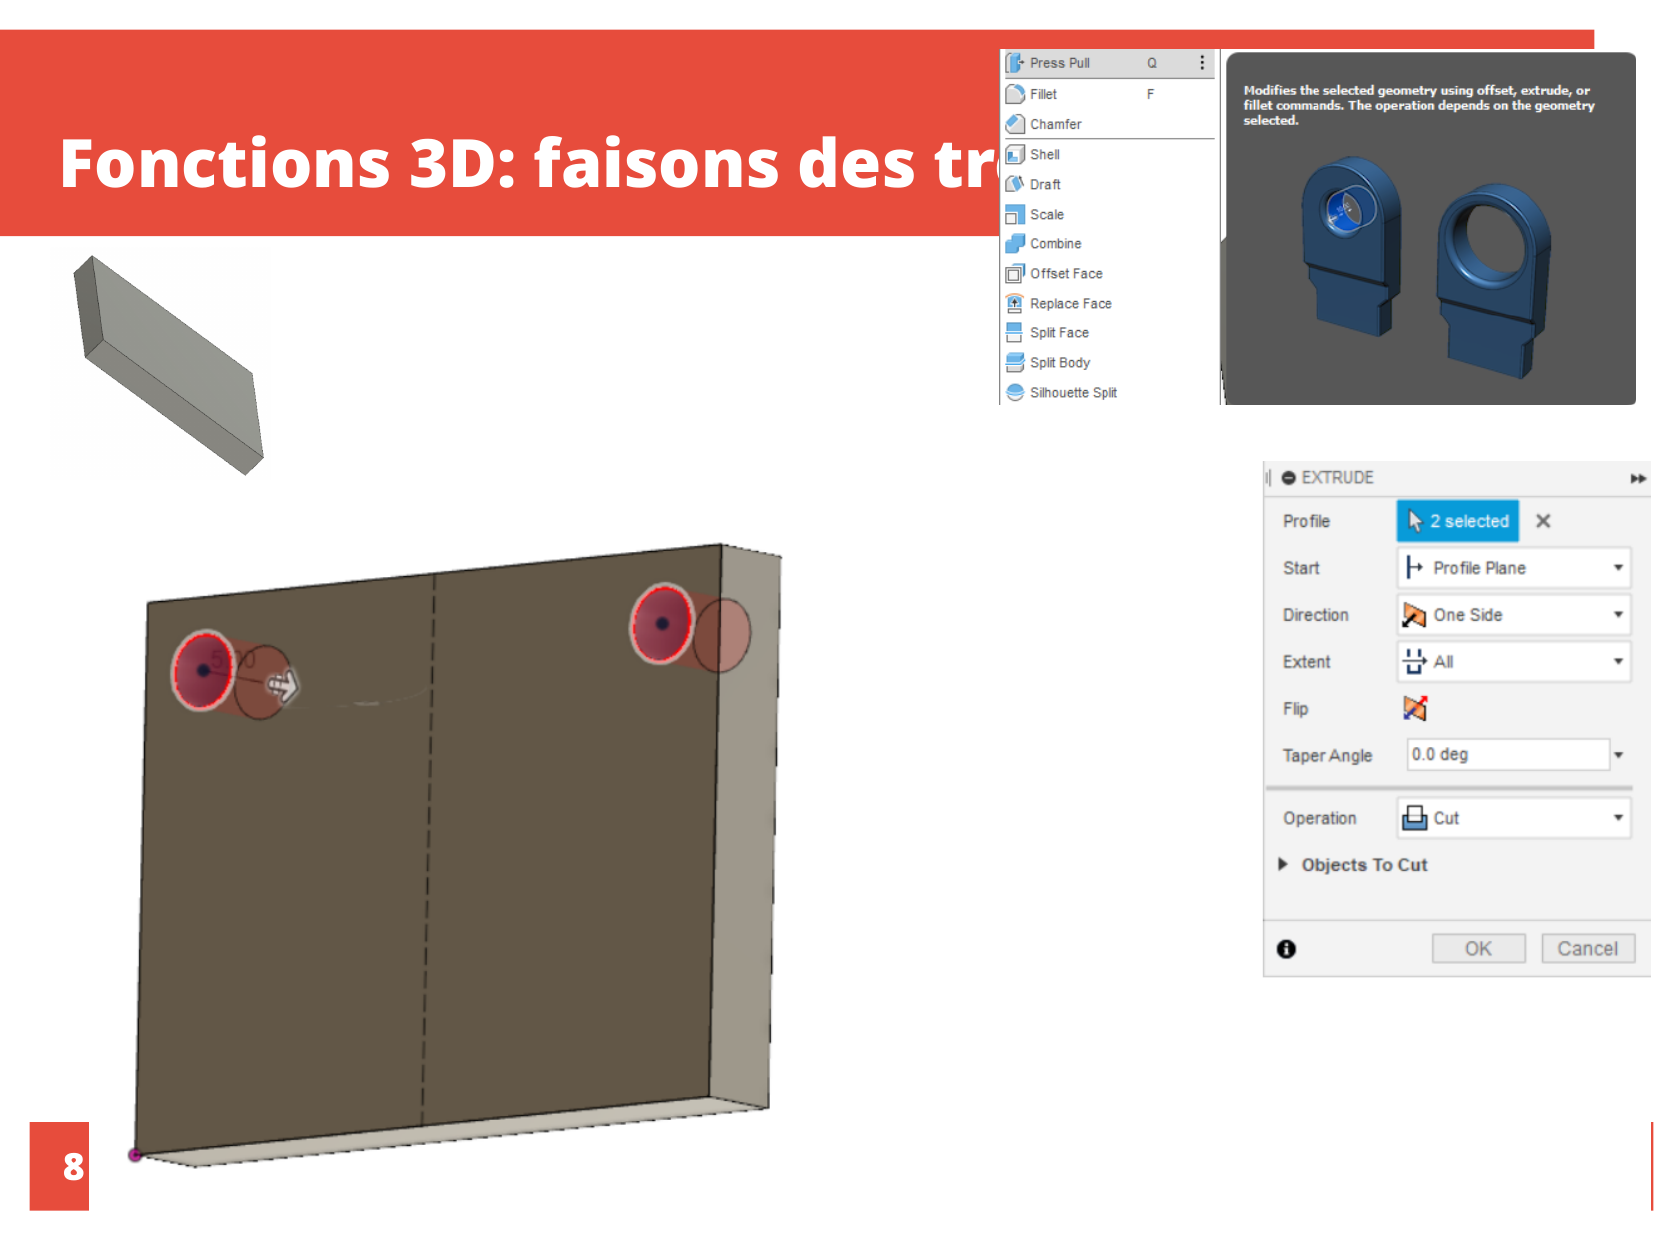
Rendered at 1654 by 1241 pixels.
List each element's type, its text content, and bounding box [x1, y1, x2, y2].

picture [50, 247, 1651, 1216]
picture [999, 49, 1636, 406]
title Fonctions 3D: faisons des trous [59, 59, 999, 207]
